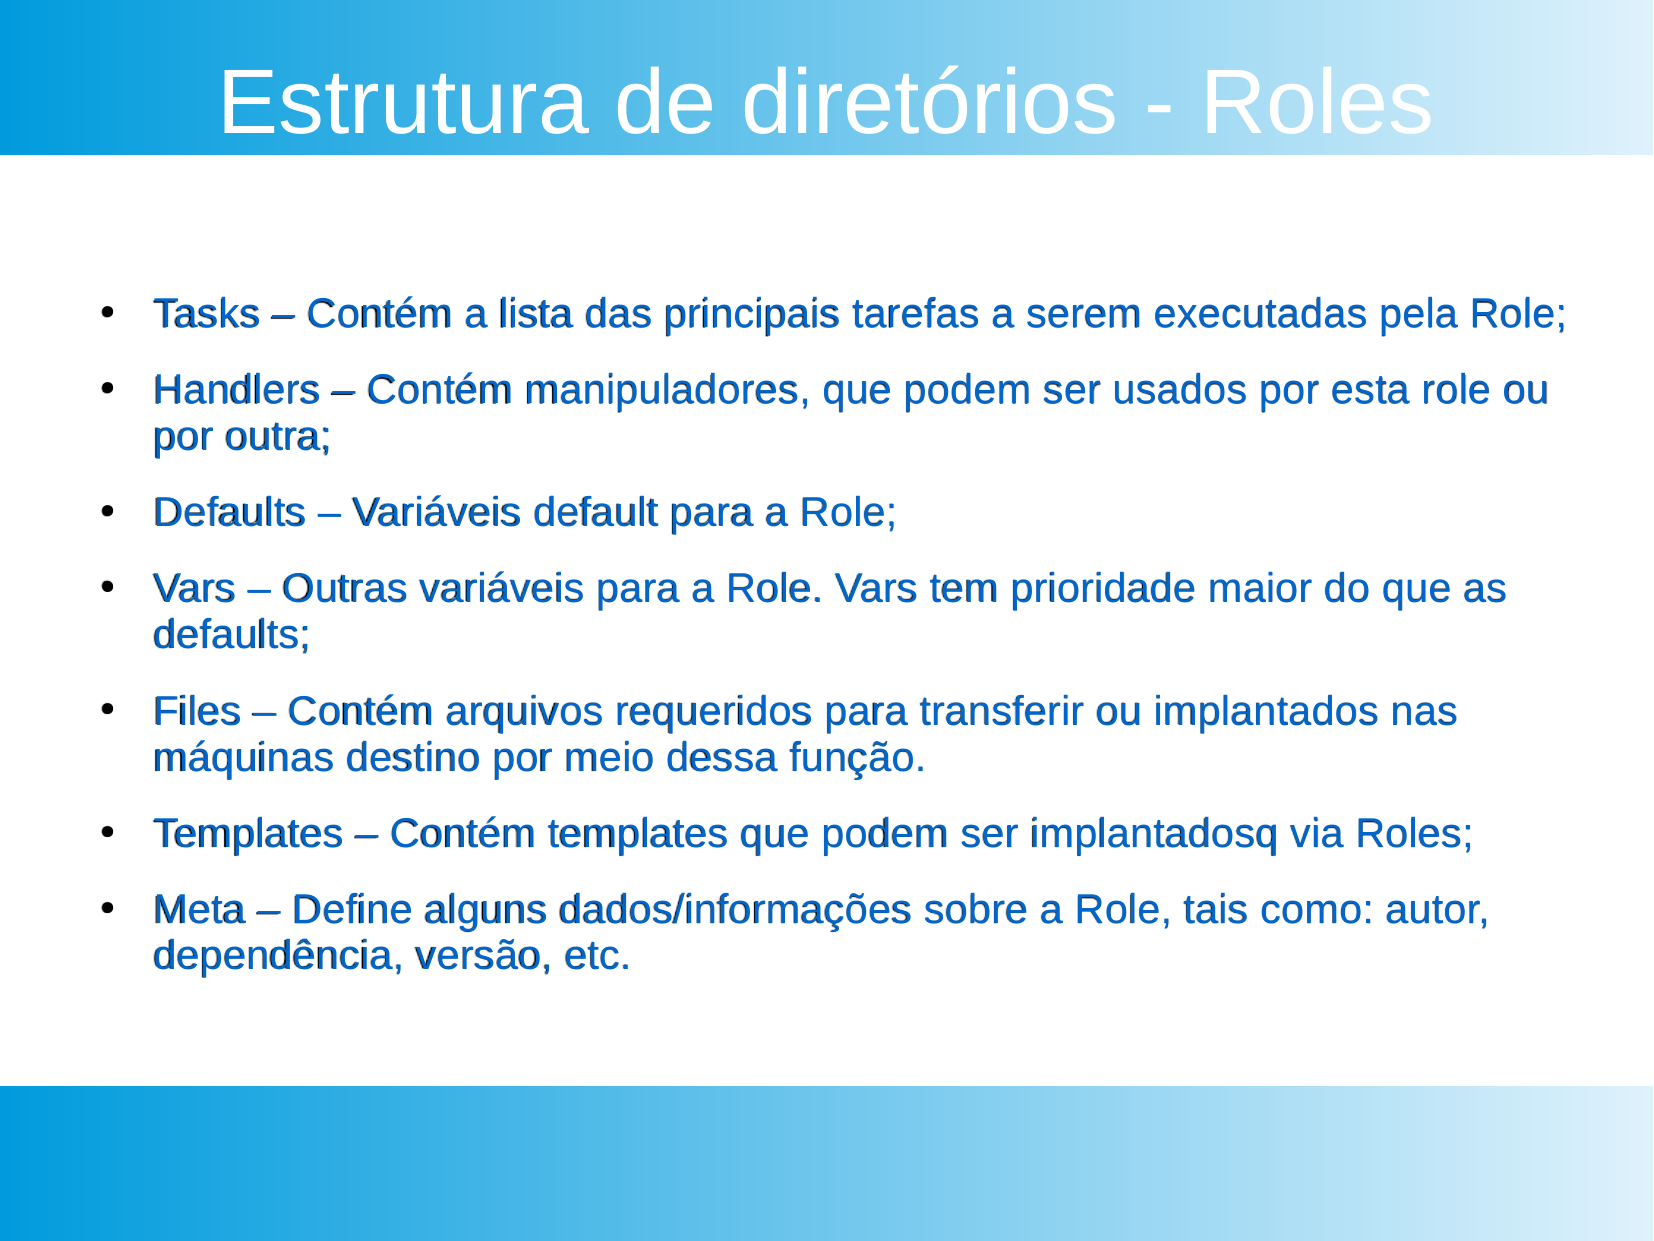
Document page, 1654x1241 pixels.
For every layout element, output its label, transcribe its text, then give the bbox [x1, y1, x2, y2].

list Tasks – Contém a lista das principais tarefas a serem executadas pela Role; Handlers – Contém manipuladores, que podem ser usados por esta role ou por outra; Defaults – Variáveis default para a Role; Vars – Outras variáveis para a Role. Vars tem prioridade maior do que as defaults; Files – Contém arquivos requeridos para transferir ou implantados nas máquinas destino por meio dessa função. Templates – Contém templates que podem ser implantadosq via Roles; Meta – Define alguns dados/informações sobre a Role, tais como: autor, dependência, versão, etc. [82, 290, 1571, 1010]
title Estrutura de diretórios - Roles [82, 49, 1571, 155]
